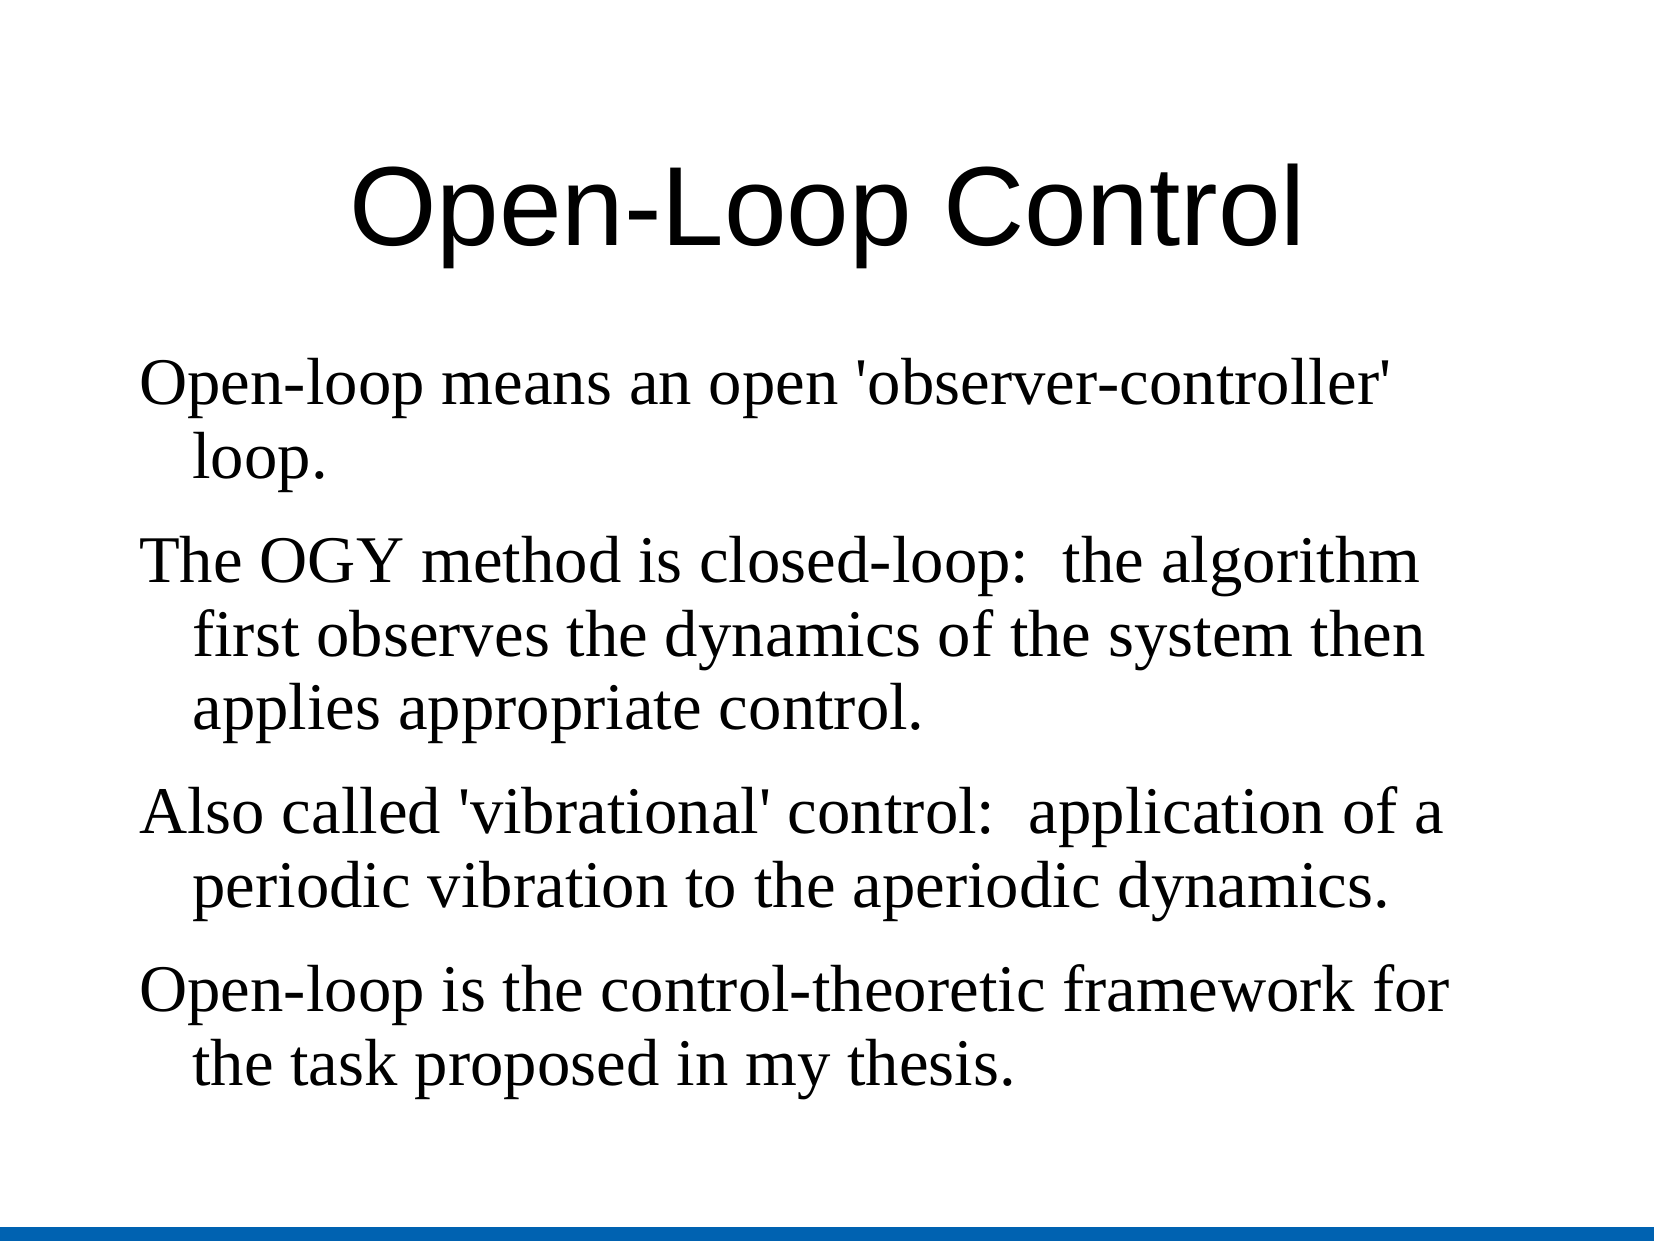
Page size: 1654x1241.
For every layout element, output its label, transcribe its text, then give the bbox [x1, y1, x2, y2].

title Open-Loop Control [121, 102, 1533, 311]
list Open-loop means an open 'observer-controller' loop. The OGY method is closed-loop: the algorithm first observes the dynamics of the system then applies appropriate control. Also called 'vibrational' control: application of a periodic vibration to the aperiodic dynamics. Open-loop is the control-theoretic framework for the task proposed in my thesis. [121, 344, 1533, 1161]
